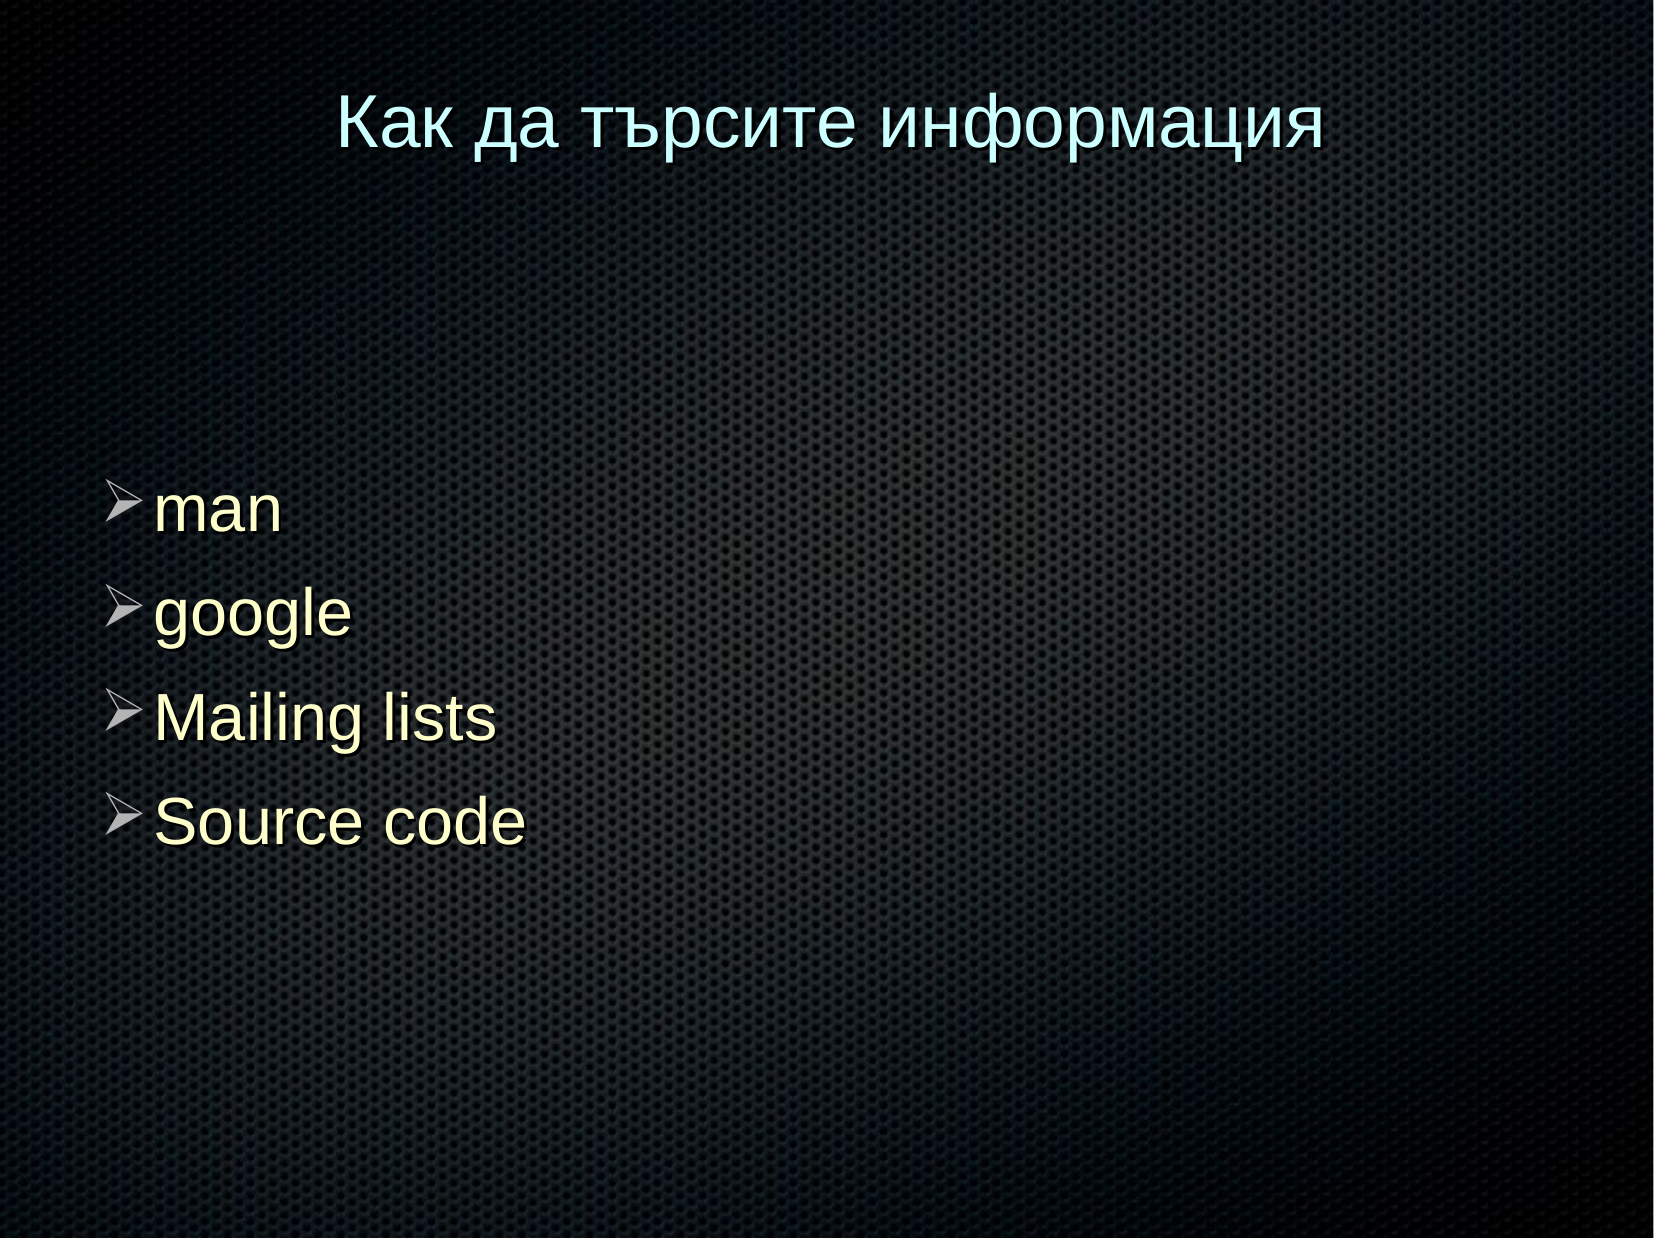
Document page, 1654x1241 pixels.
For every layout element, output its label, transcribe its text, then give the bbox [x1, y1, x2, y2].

picture [0, 0, 1654, 1238]
list man google Mailing lists Source code [82, 262, 1571, 1148]
title Как да търсите информация [86, 25, 1576, 218]
